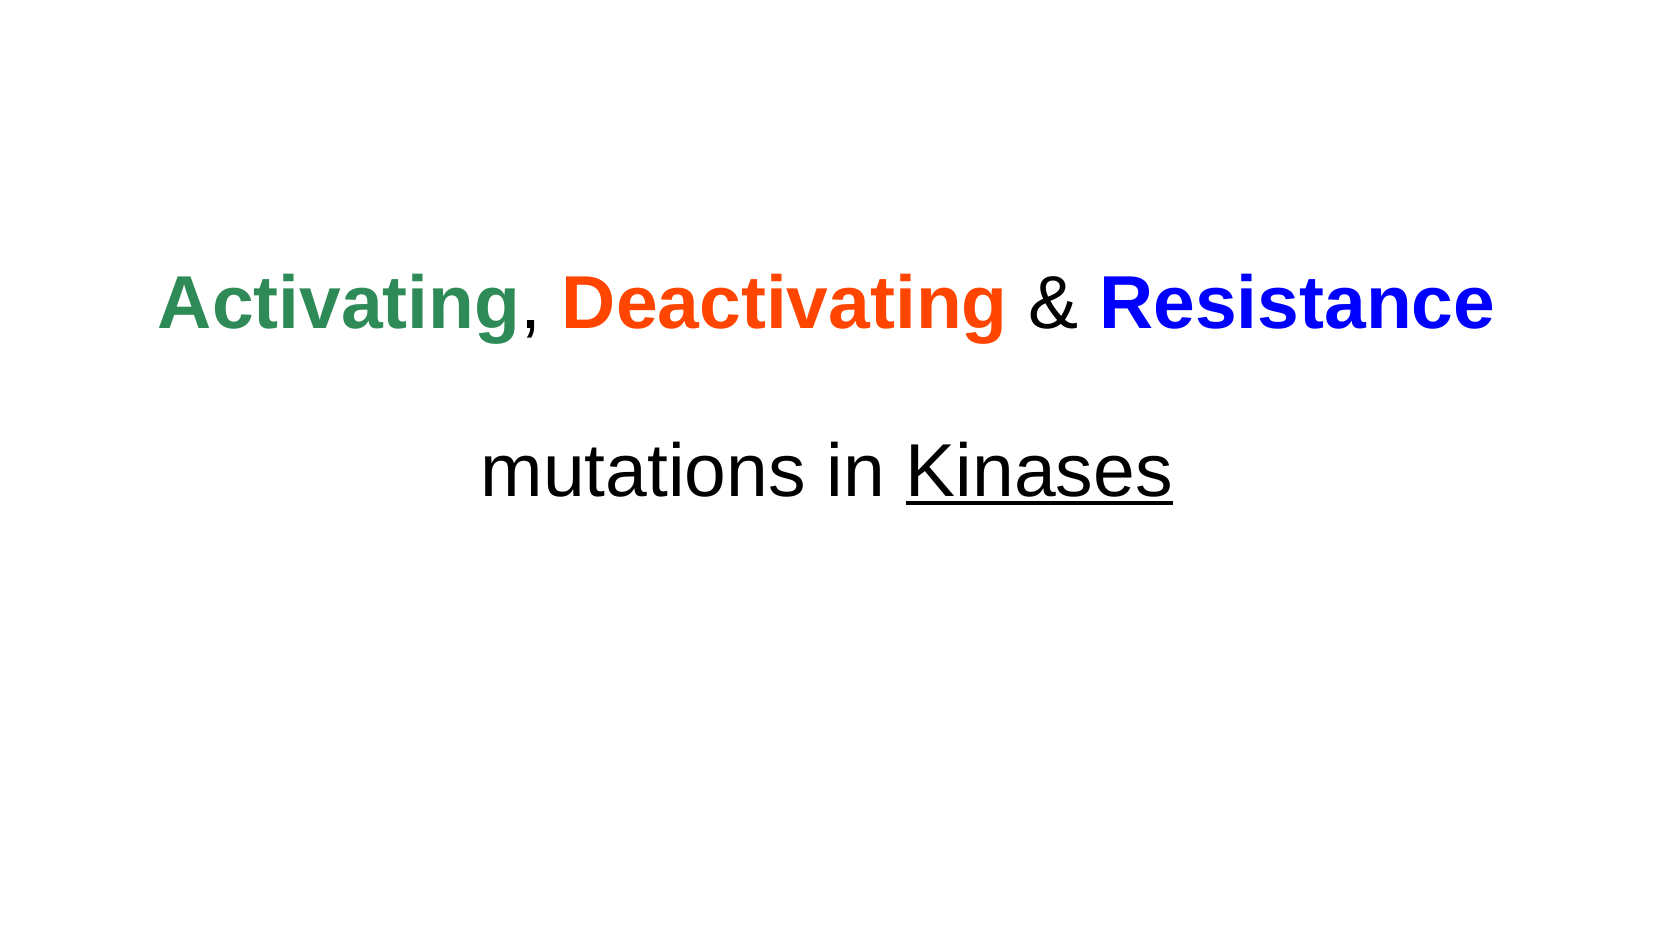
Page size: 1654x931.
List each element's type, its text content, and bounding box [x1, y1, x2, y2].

title Activating, Deactivating & Resistance mutations in Kinases [82, 112, 1571, 662]
